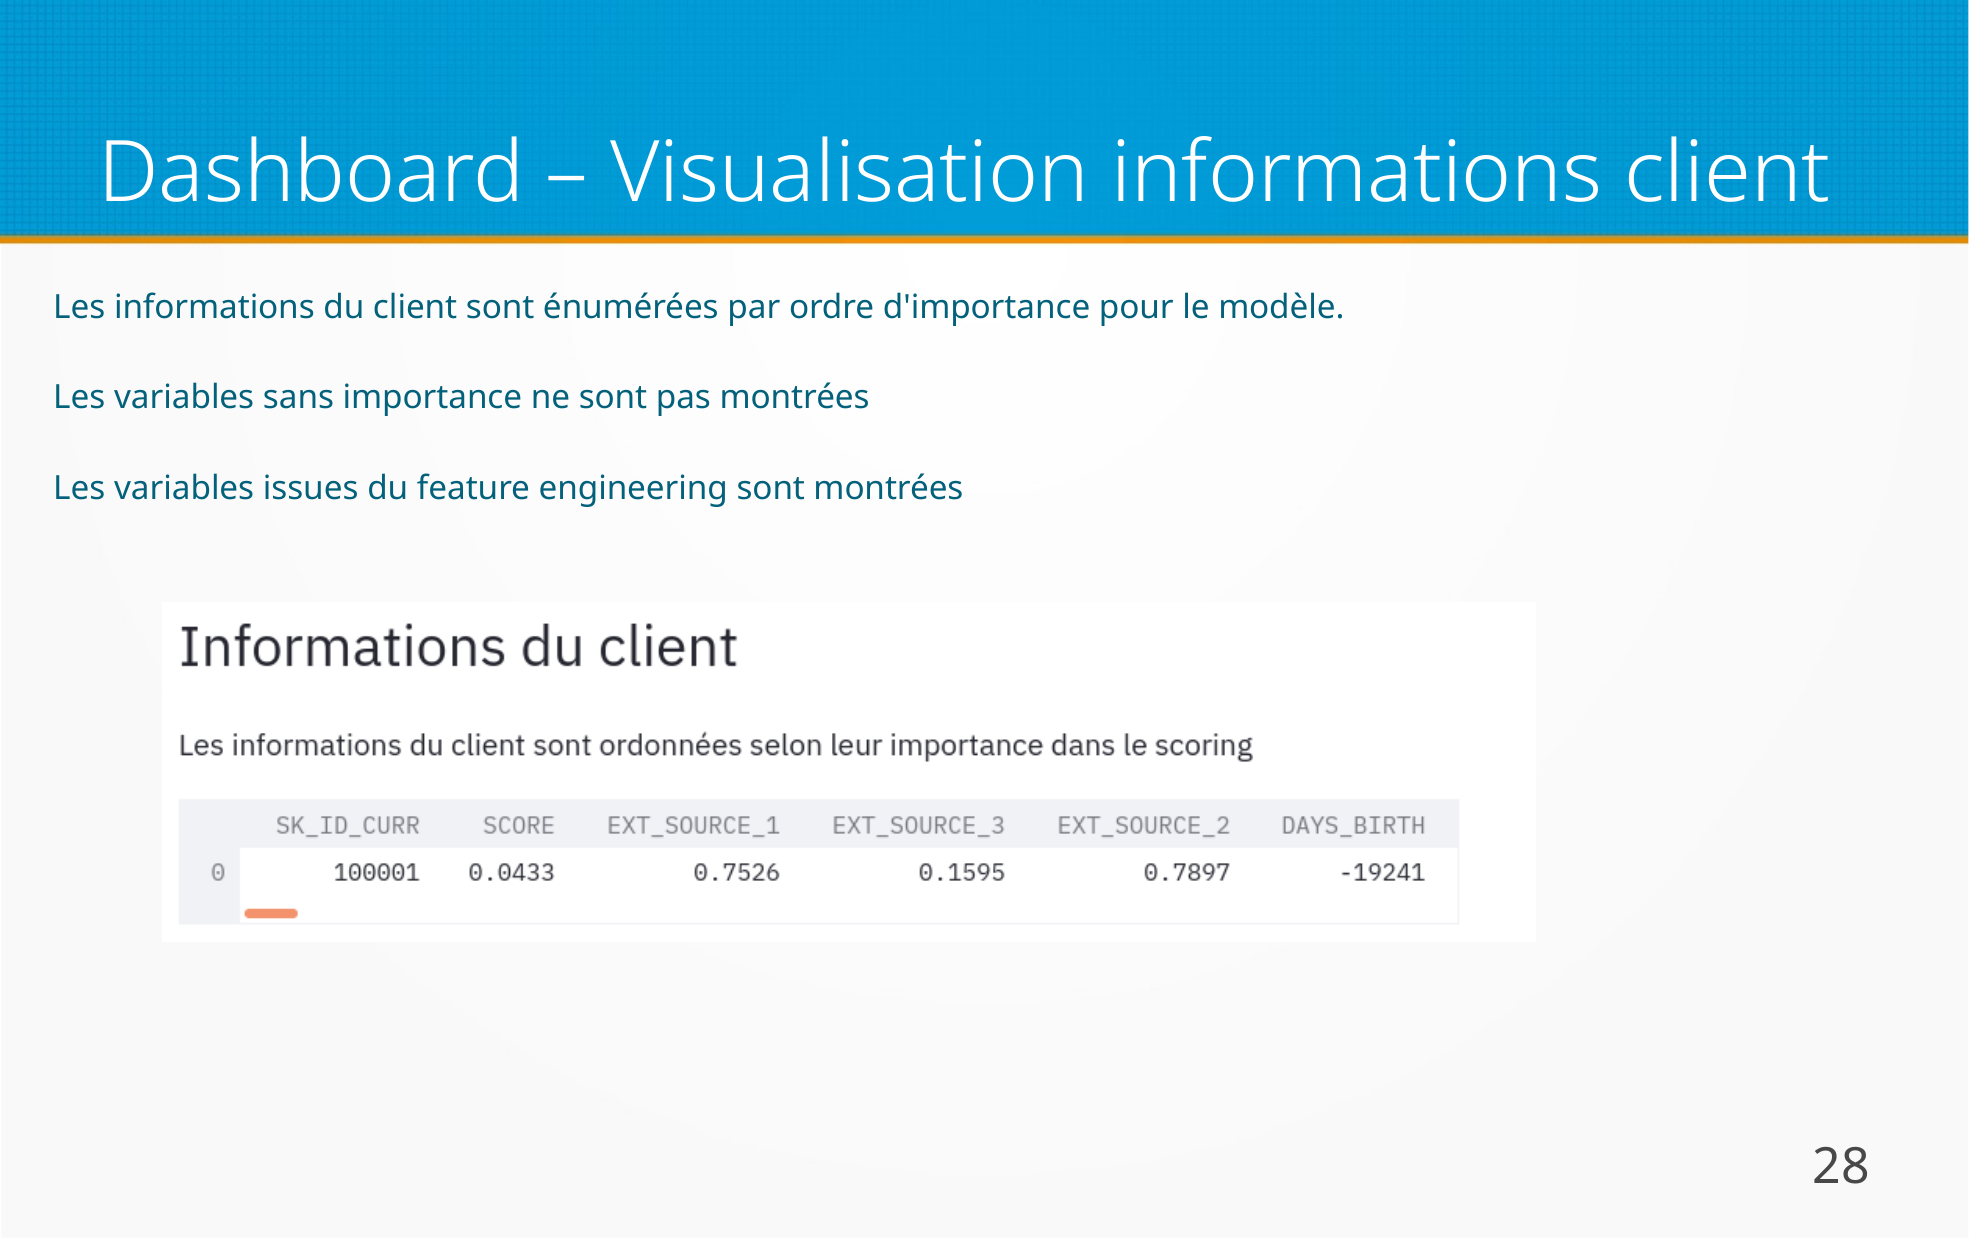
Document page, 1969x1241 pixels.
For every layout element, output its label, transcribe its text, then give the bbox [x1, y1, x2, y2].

title Dashboard – Visualisation informations client [98, 19, 1870, 227]
picture [0, 233, 1969, 1241]
text_box Les informations du client sont énumérées par ordre d'importance pour le modèle. Les variables sans importance ne sont pas montrées Les variables issues du feature engineering sont montrées [47, 283, 1571, 508]
